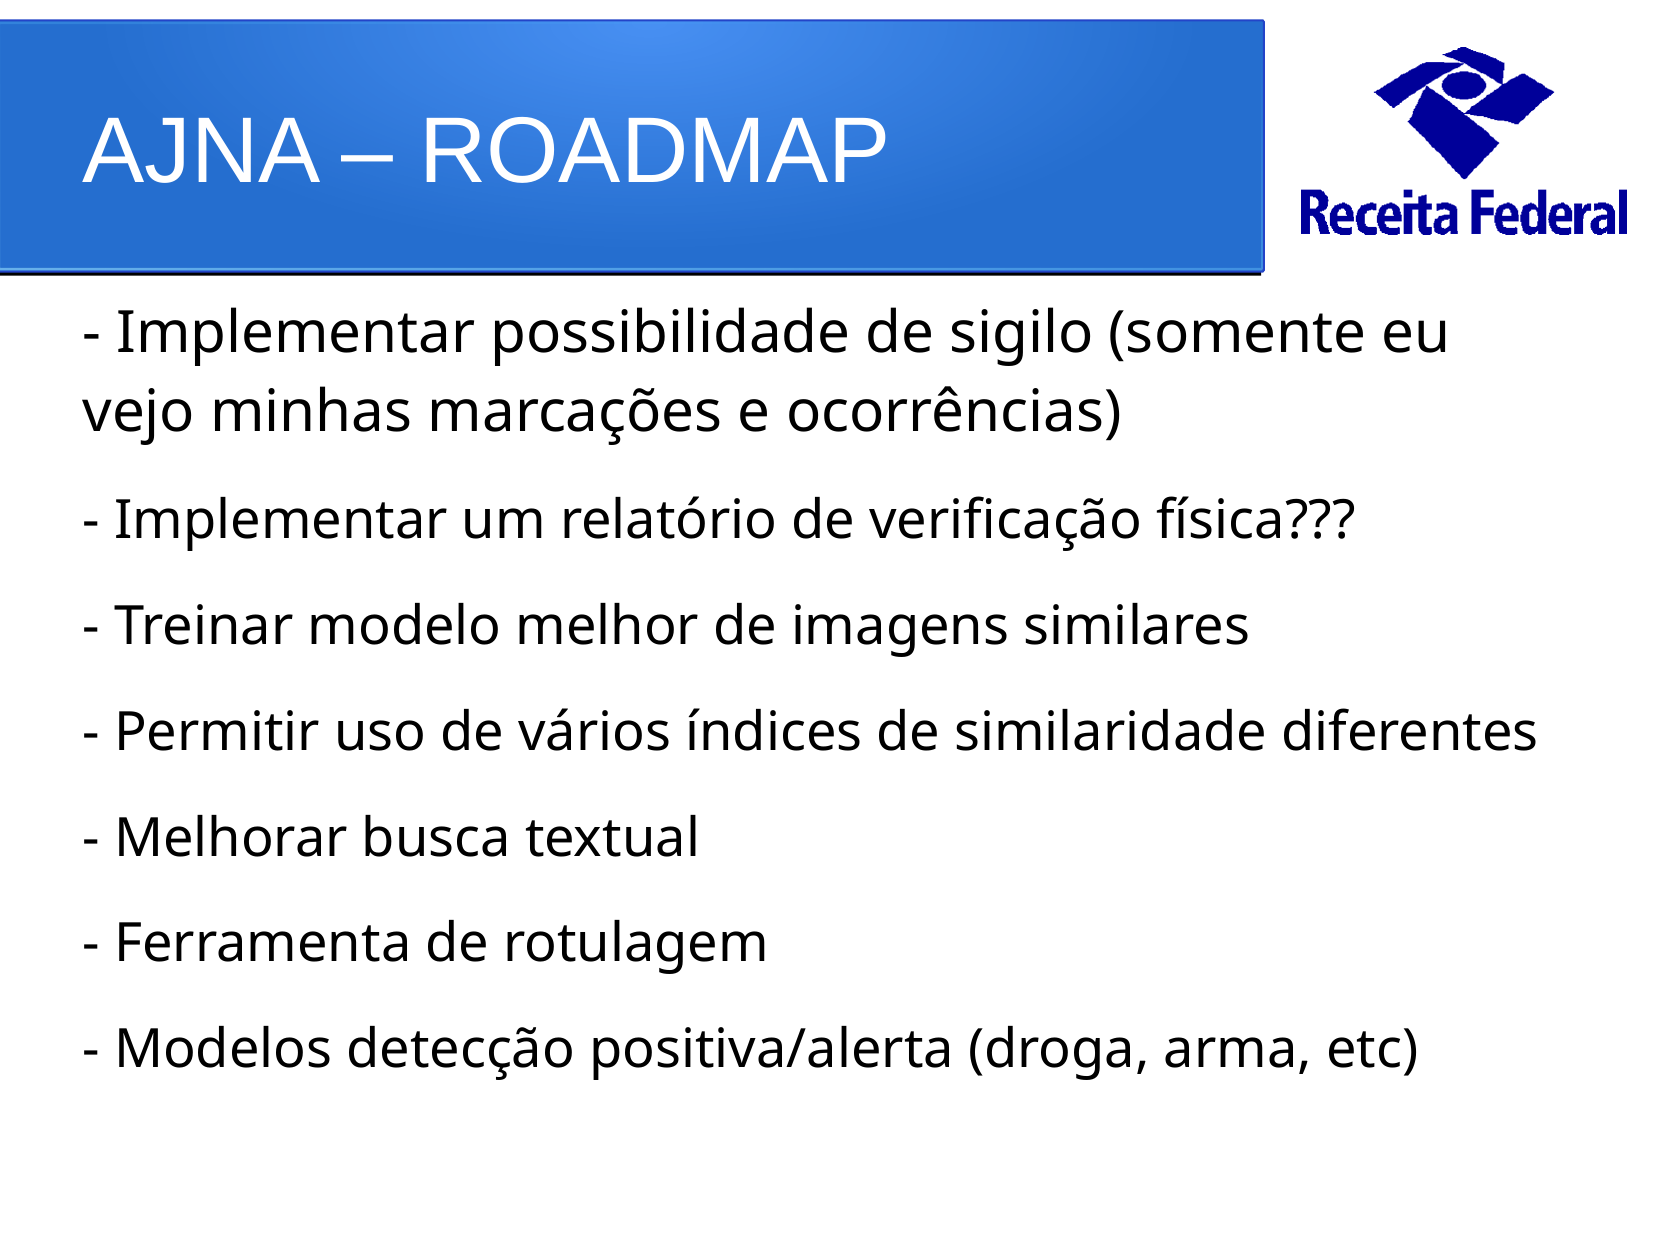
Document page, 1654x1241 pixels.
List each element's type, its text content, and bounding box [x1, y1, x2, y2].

picture [1299, 47, 1629, 237]
title AJNA – ROADMAP [82, 47, 1235, 252]
list - Implementar possibilidade de sigilo (somente eu vejo minhas marcações e ocorrências) - Implementar um relatório de verificação física??? - Treinar modelo melhor de imagens similares - Permitir uso de vários índices de similaridade diferentes - Melhorar busca textual - Ferramenta de rotulagem - Modelos detecção positiva/alerta (droga, arma, etc) [82, 290, 1571, 1087]
